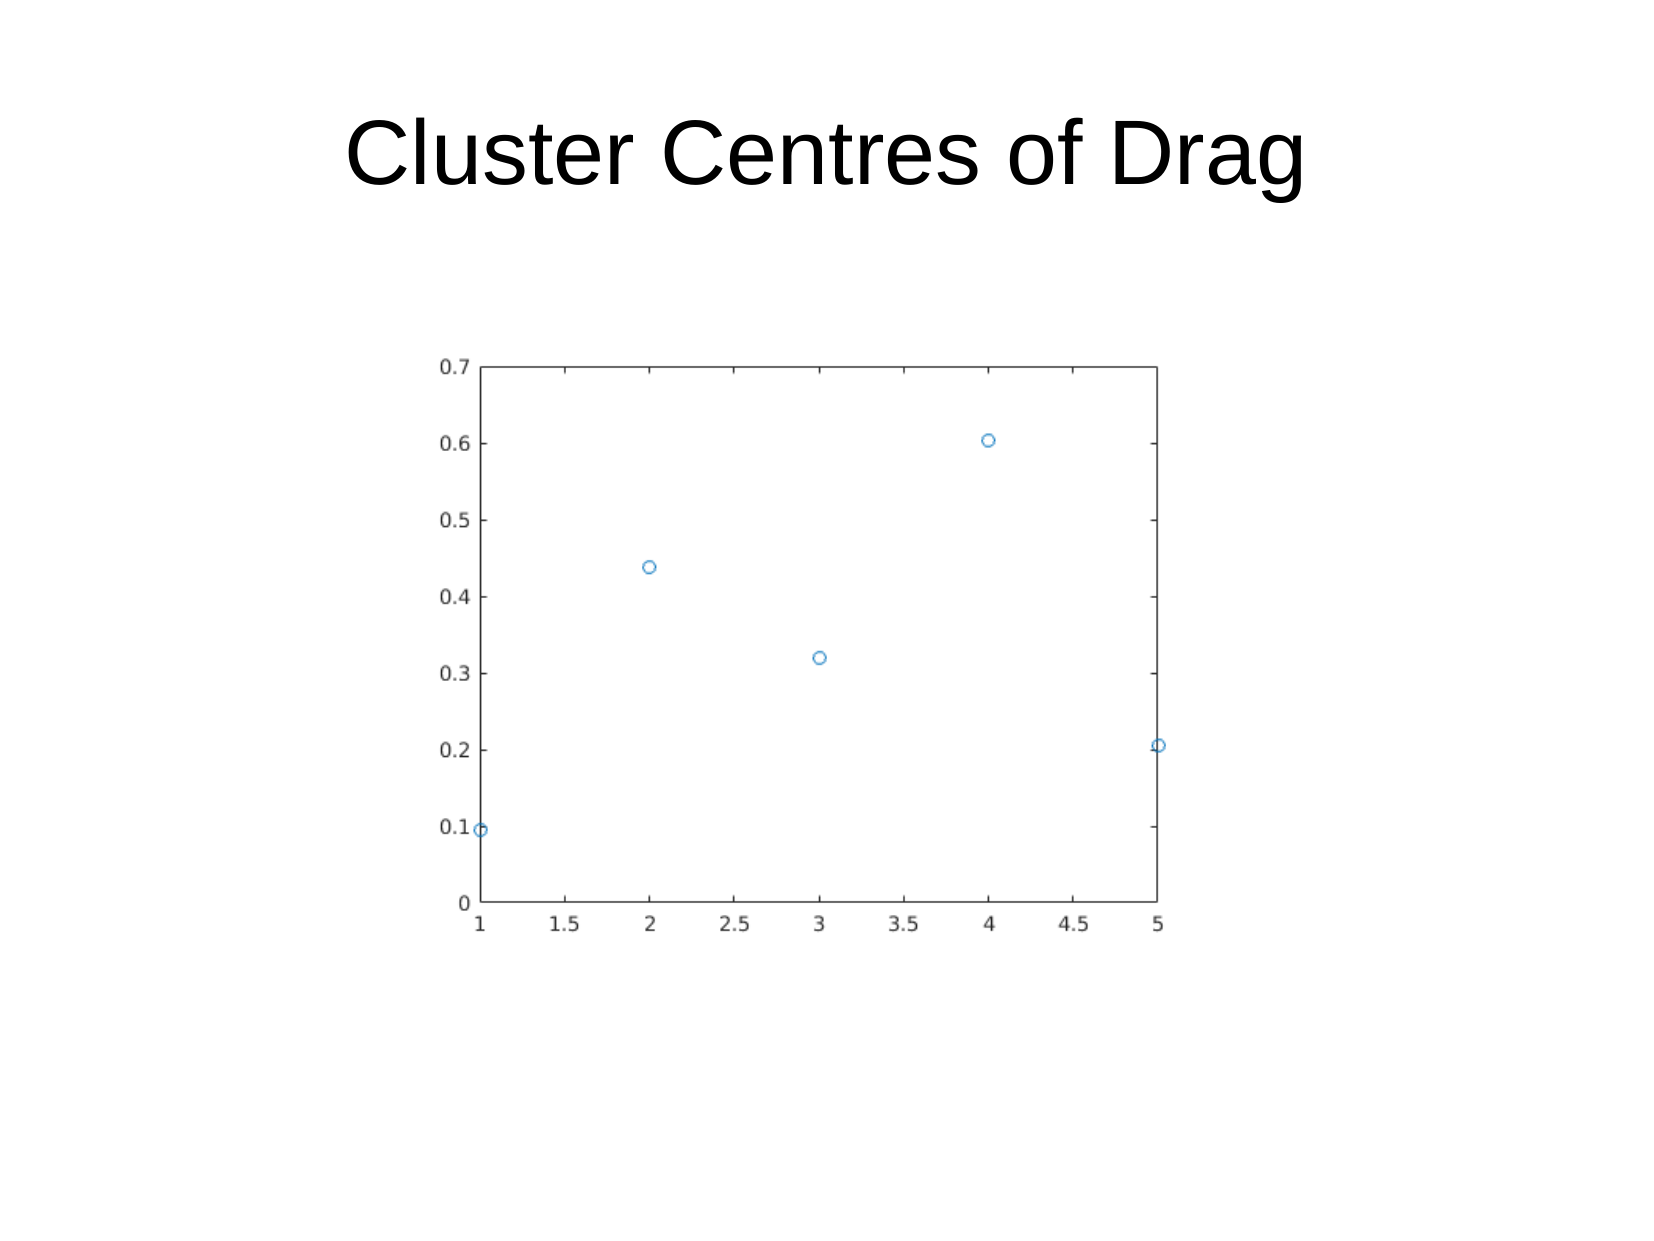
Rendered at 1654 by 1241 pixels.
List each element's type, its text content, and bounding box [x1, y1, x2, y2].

title Cluster Centres of Drag [82, 49, 1571, 257]
picture [366, 318, 1241, 976]
